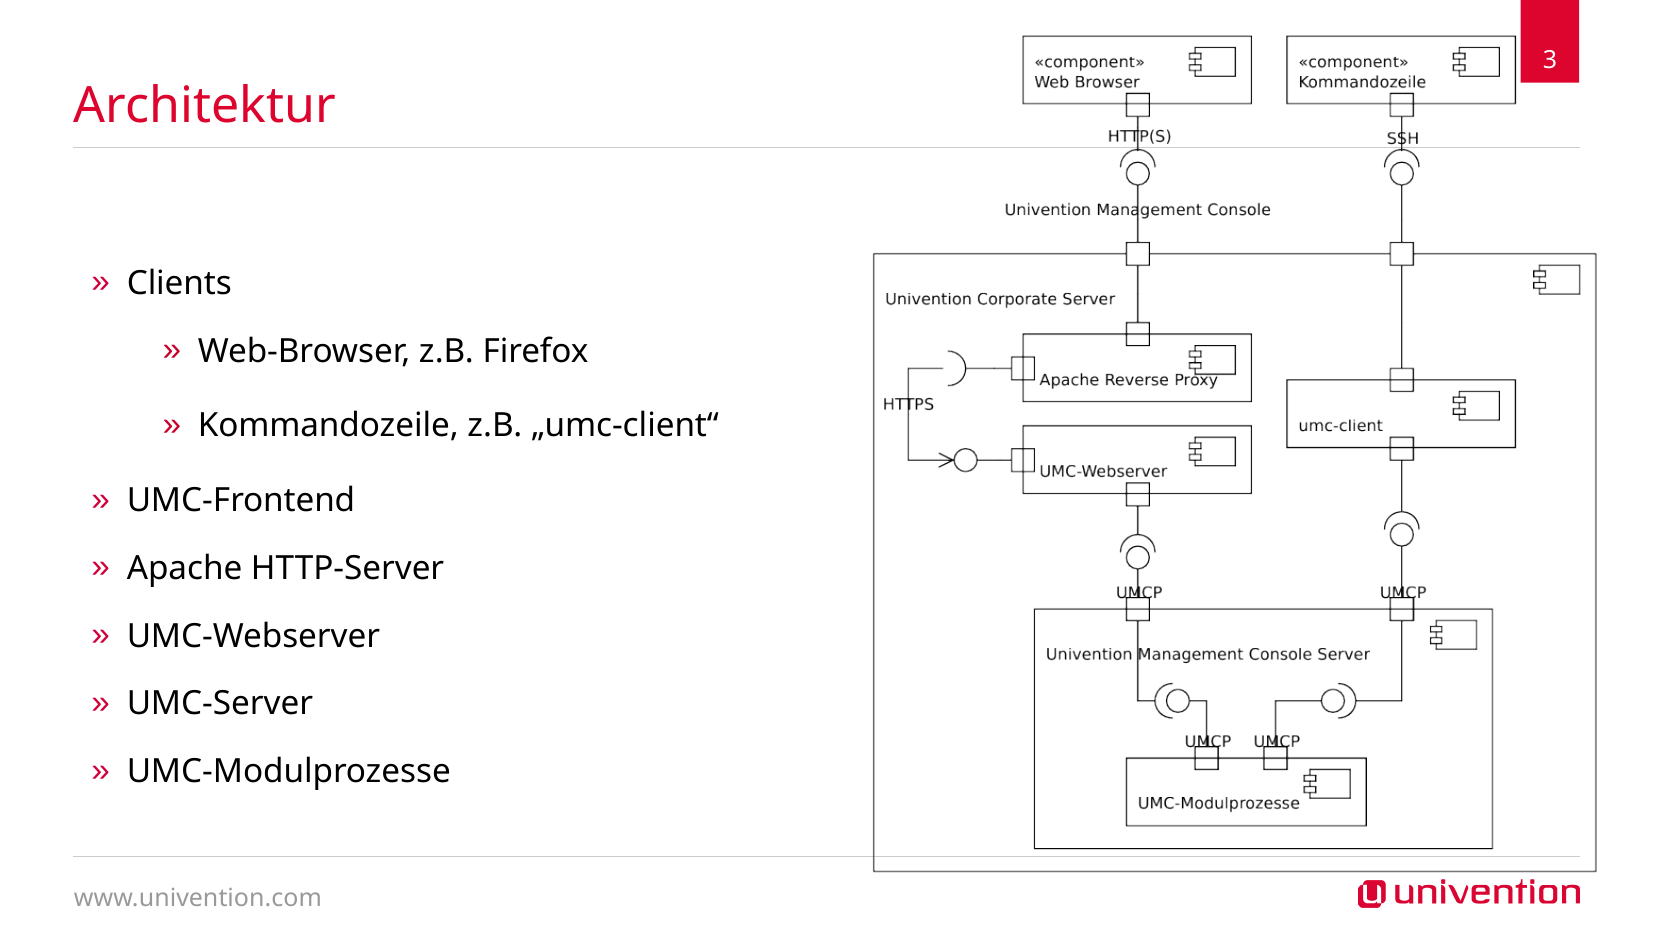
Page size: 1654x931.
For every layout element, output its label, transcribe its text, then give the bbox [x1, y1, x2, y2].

picture [832, 11, 1633, 908]
list Clients Web-Browser, z.B. Firefox Kommandozeile, z.B. „umc-client“ UMC-Frontend Apache HTTP-Server UMC-Webserver UMC-Server UMC-Modulprozesse [73, 236, 832, 776]
title Architektur [73, 59, 832, 148]
